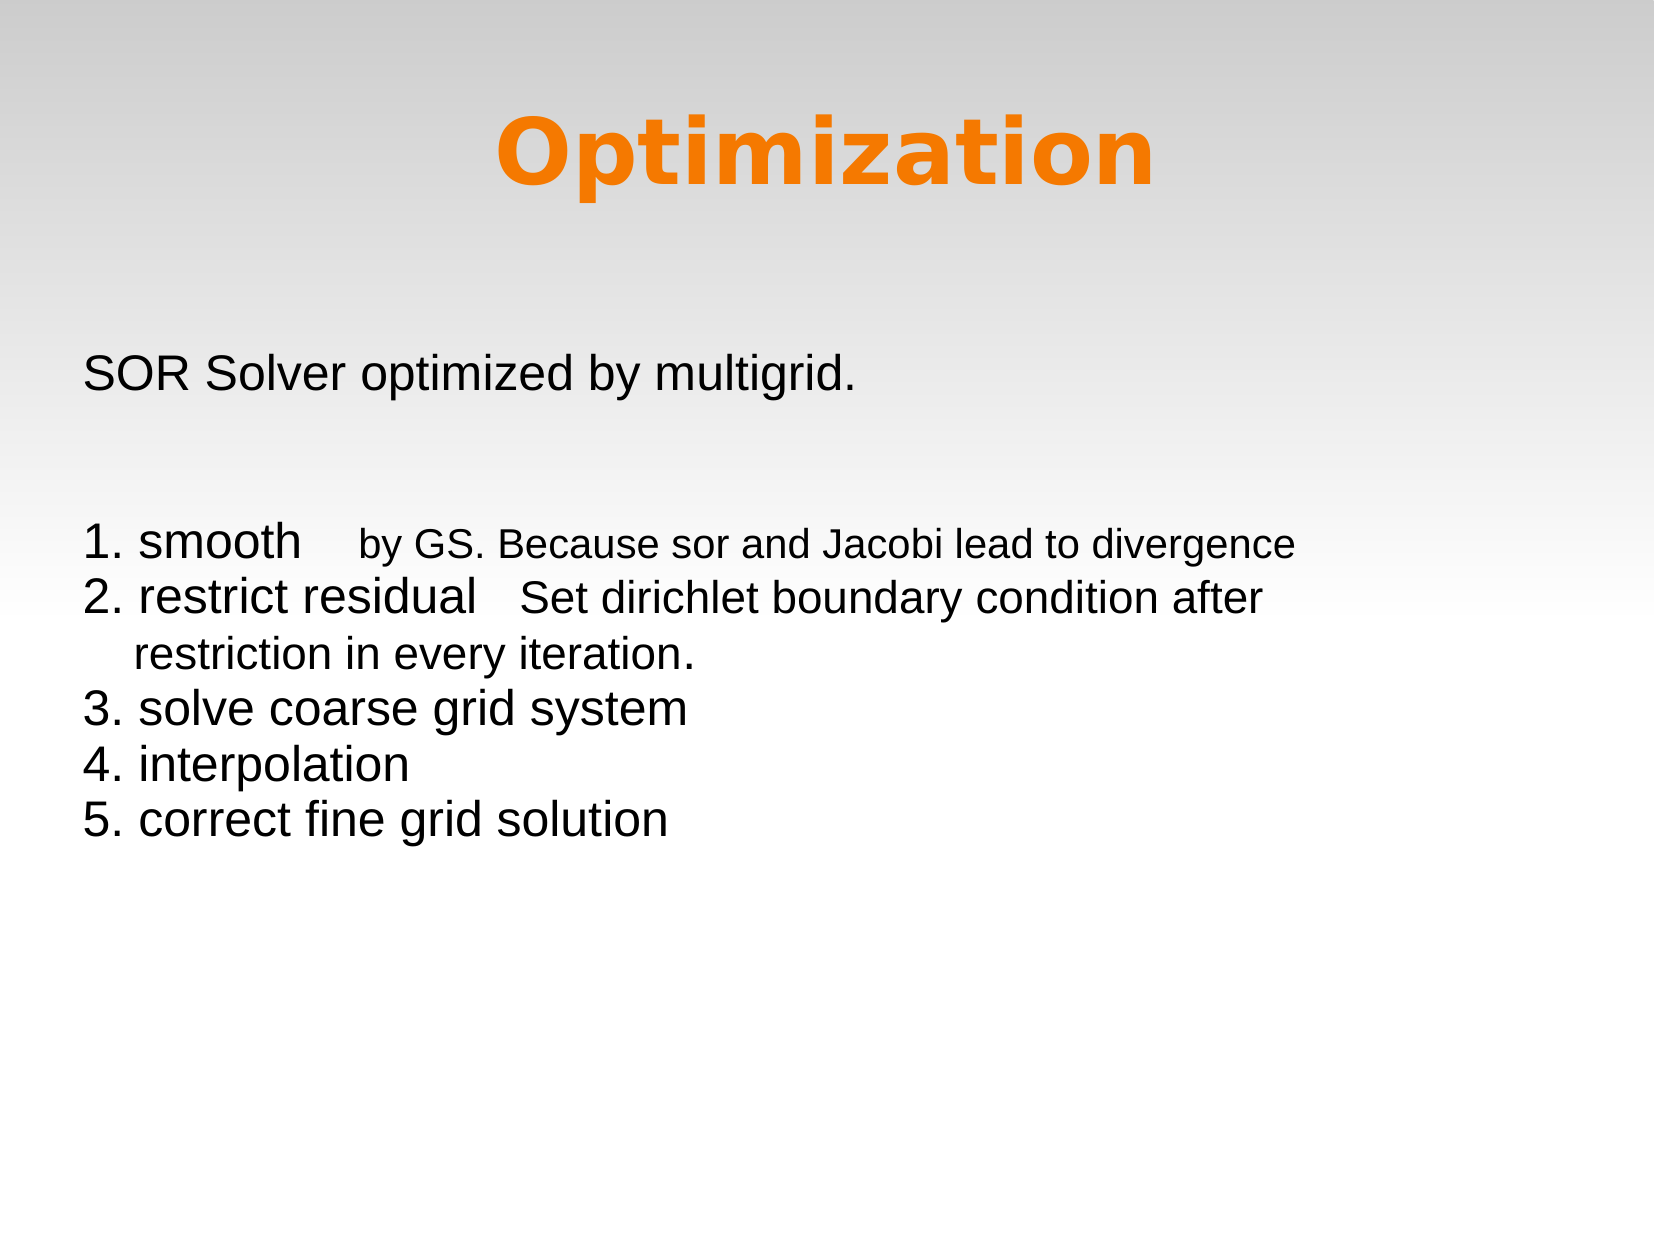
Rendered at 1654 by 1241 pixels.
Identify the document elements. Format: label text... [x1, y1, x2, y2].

subtitle SOR Solver optimized by multigrid. 1. smooth by GS. Because sor and Jacobi lead to divergence 2. restrict residual Set dirichlet boundary condition after restriction in every iteration. 3. solve coarse grid system 4. interpolation 5. correct fine grid solution [82, 250, 1571, 1055]
title Optimization [82, 49, 1571, 250]
